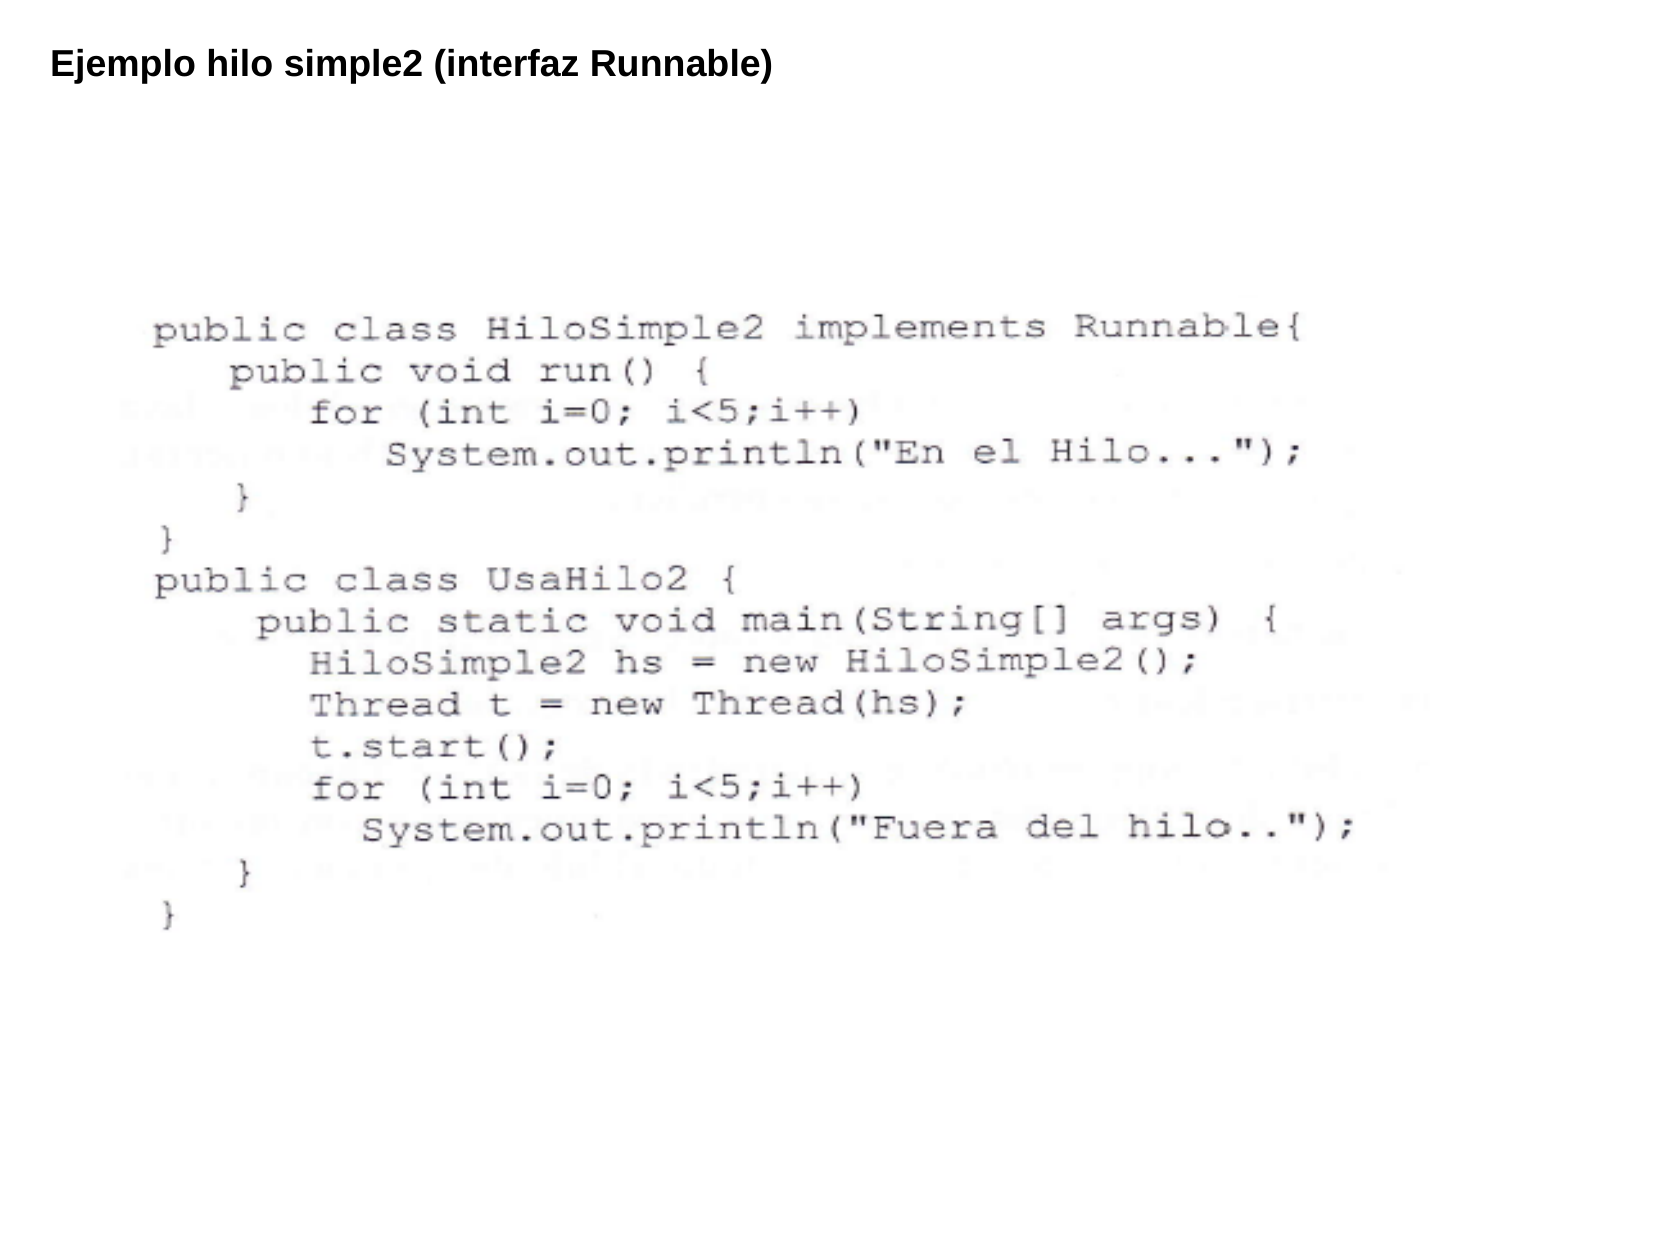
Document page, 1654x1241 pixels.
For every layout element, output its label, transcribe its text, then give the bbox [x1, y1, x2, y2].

picture [118, 295, 1430, 937]
text_box Ejemplo hilo simple2 (interfaz Runnable) [35, 35, 1607, 178]
